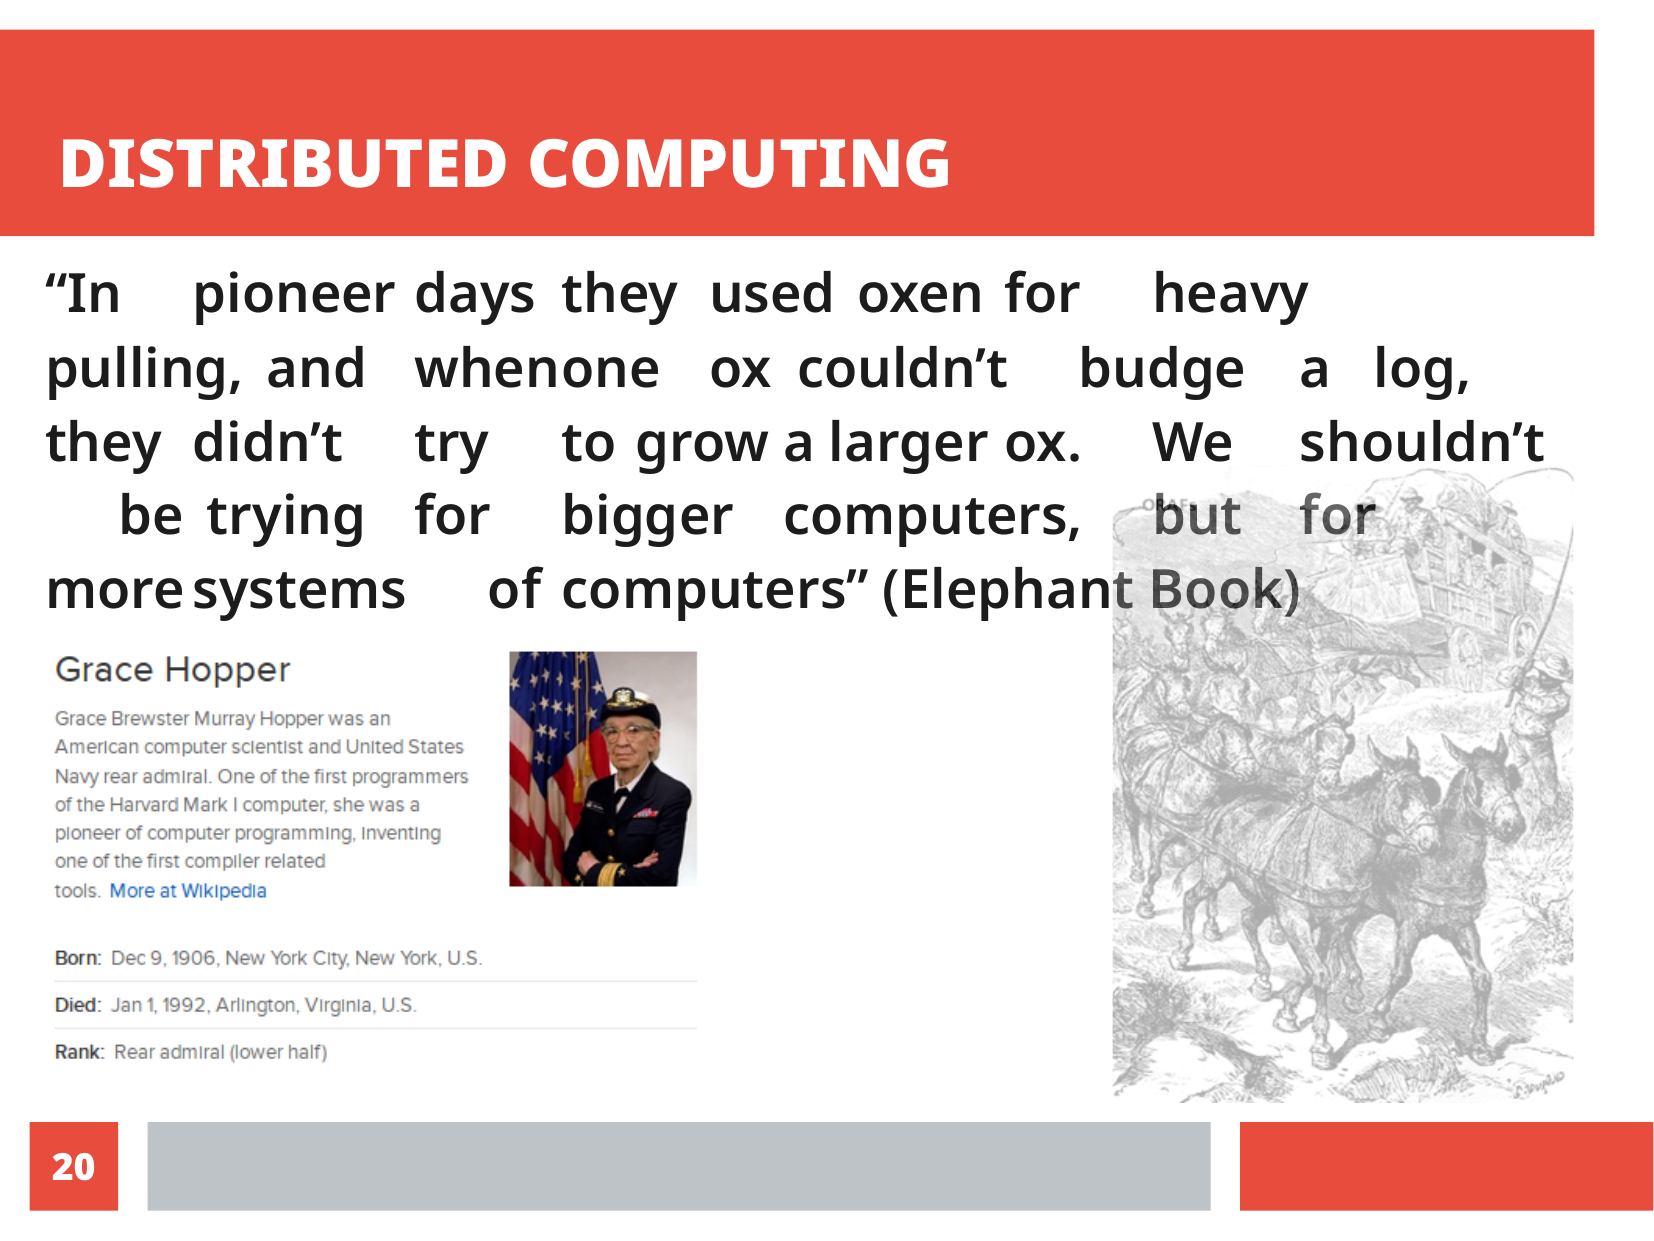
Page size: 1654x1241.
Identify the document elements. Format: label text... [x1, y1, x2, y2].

text_box [1112, 465, 1574, 1103]
title DISTRIBUTED COMPUTING [59, 59, 1595, 207]
list “In pioneer days they used oxen for heavy pulling, and when one ox couldn’t budge a log, they didn’t try to grow a larger ox. We shouldn’t be trying for bigger computers, but for more systems of computers” (Elephant Book) [45, 255, 1551, 1096]
picture [45, 632, 727, 1081]
